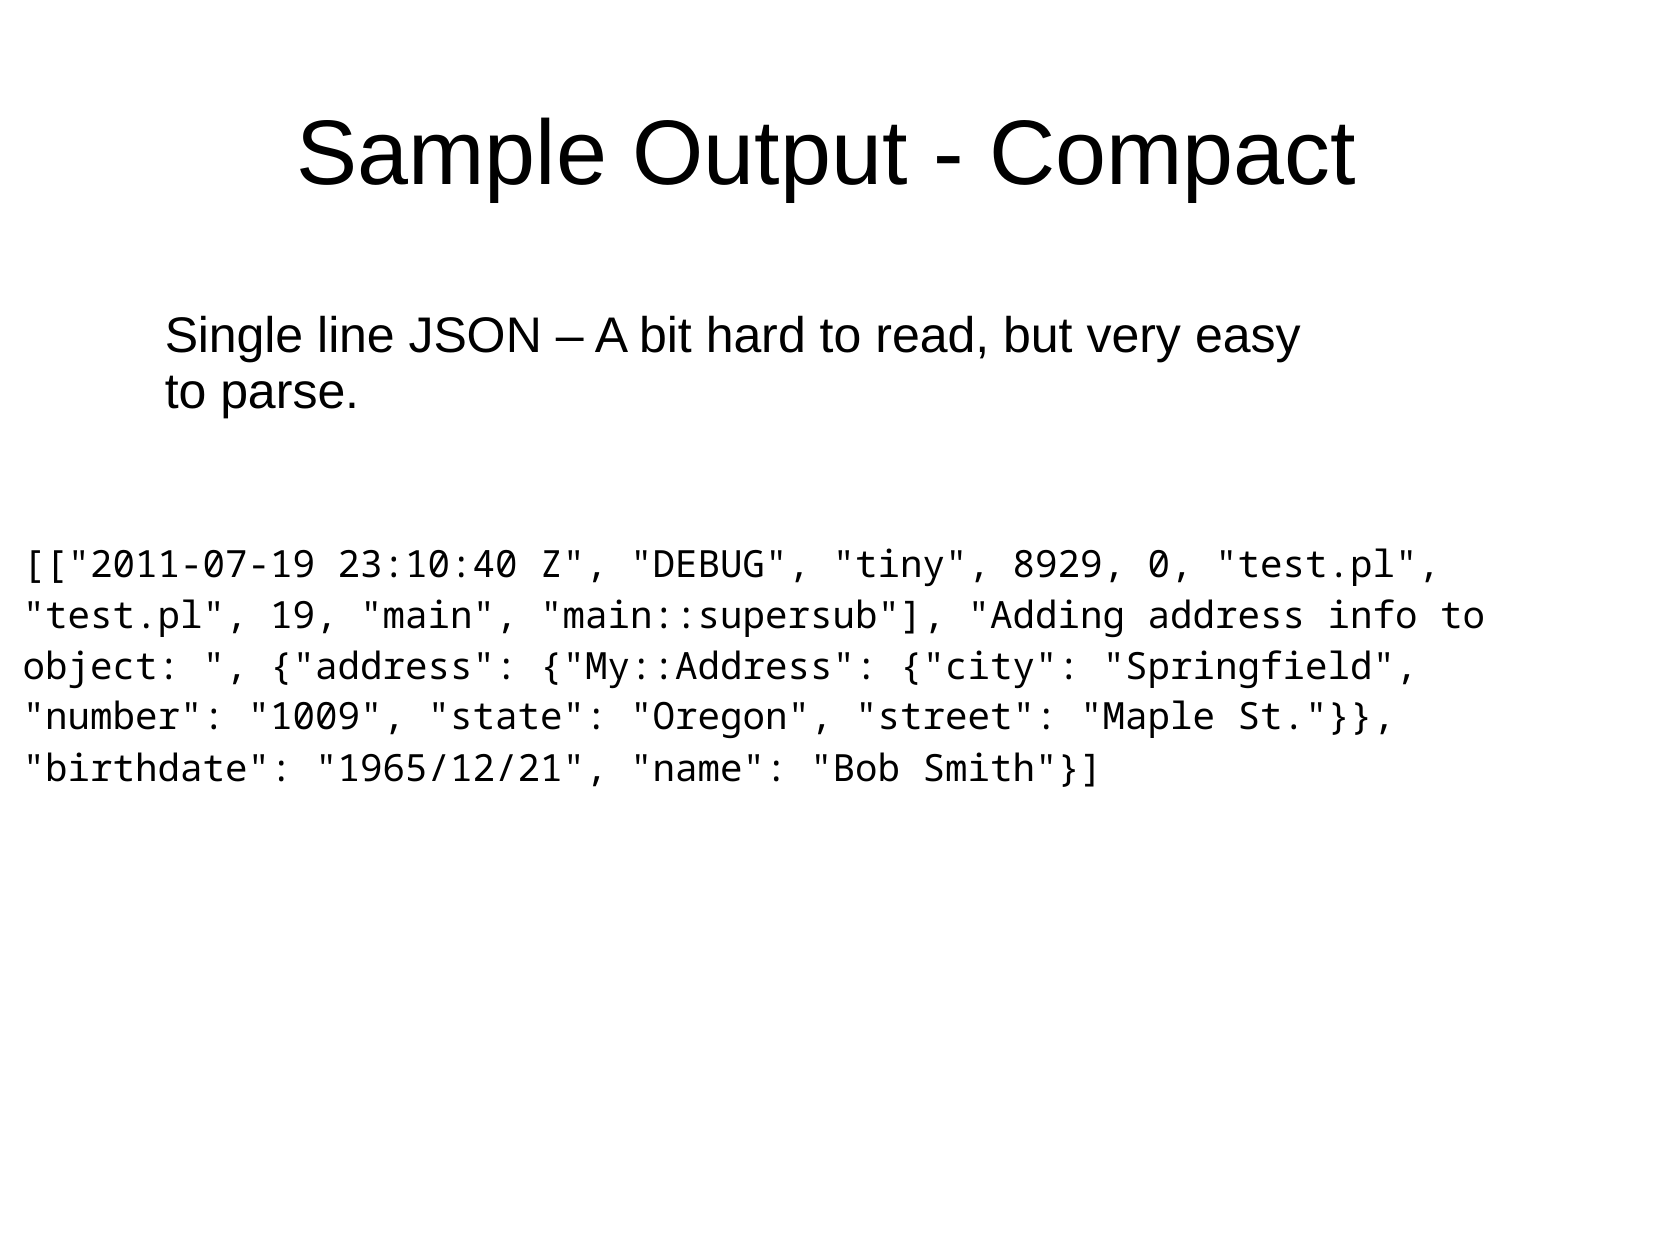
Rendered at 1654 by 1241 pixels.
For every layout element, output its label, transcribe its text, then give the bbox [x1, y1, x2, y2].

text_box [["2011-07-19 23:10:40 Z", "DEBUG", "tiny", 8929, 0, "test.pl", "test.pl", 19, "main", "main::supersub"], "Adding address info to object: ", {"address": {"My::Address": {"city": "Springfield", "number": "1009", "state": "Oregon", "street": "Maple St."}}, "birthdate": "1965/12/21", "name": "Bob Smith"}] [7, 529, 1654, 763]
text_box Single line JSON – A bit hard to read, but very easy to parse. [150, 300, 1351, 427]
title Sample Output - Compact [82, 56, 1571, 250]
